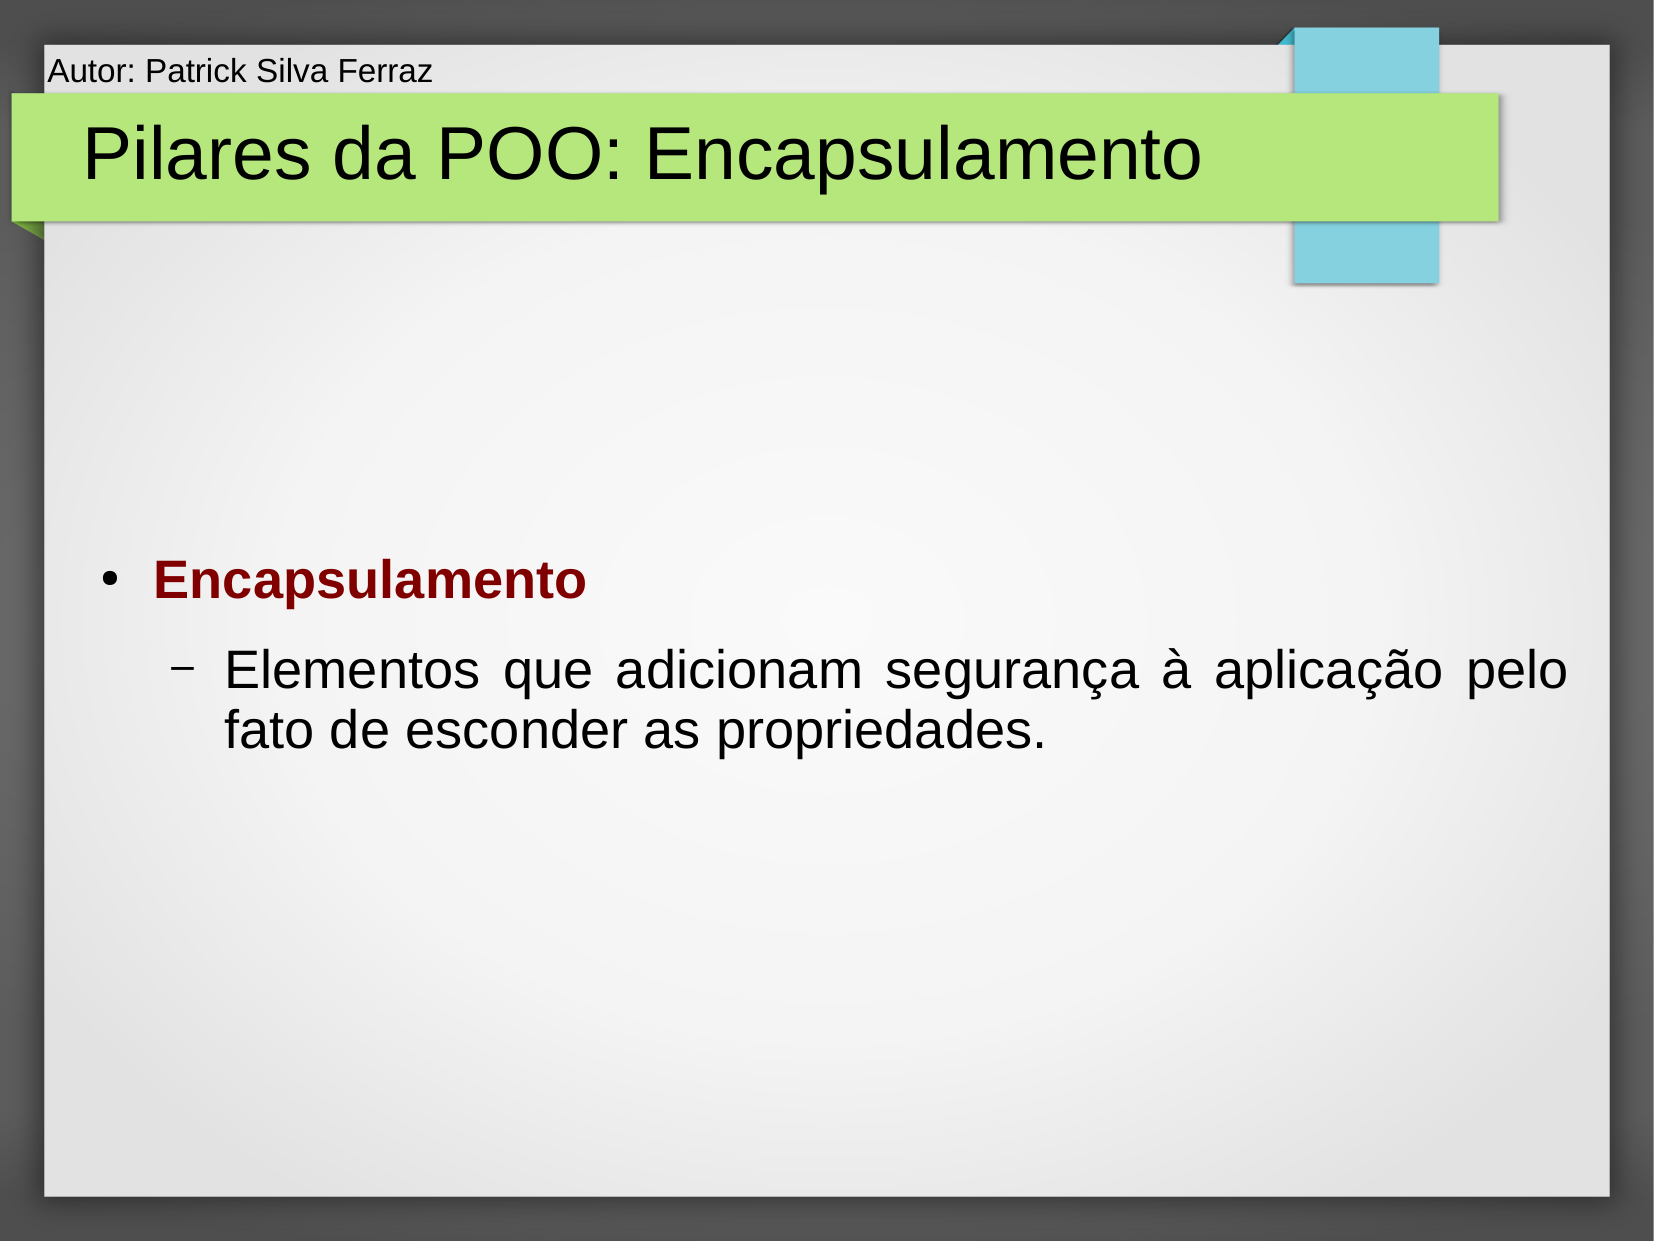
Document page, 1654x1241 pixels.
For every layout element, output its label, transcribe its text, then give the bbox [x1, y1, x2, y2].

list Encapsulamento Elementos que adicionam segurança à aplicação pelo fato de esconder as propriedades. [82, 295, 1571, 1015]
title Pilares da POO: Encapsulamento [82, 94, 1264, 213]
picture [0, 0, 1654, 1241]
text_box Autor: Patrick Silva Ferraz [47, 47, 876, 95]
